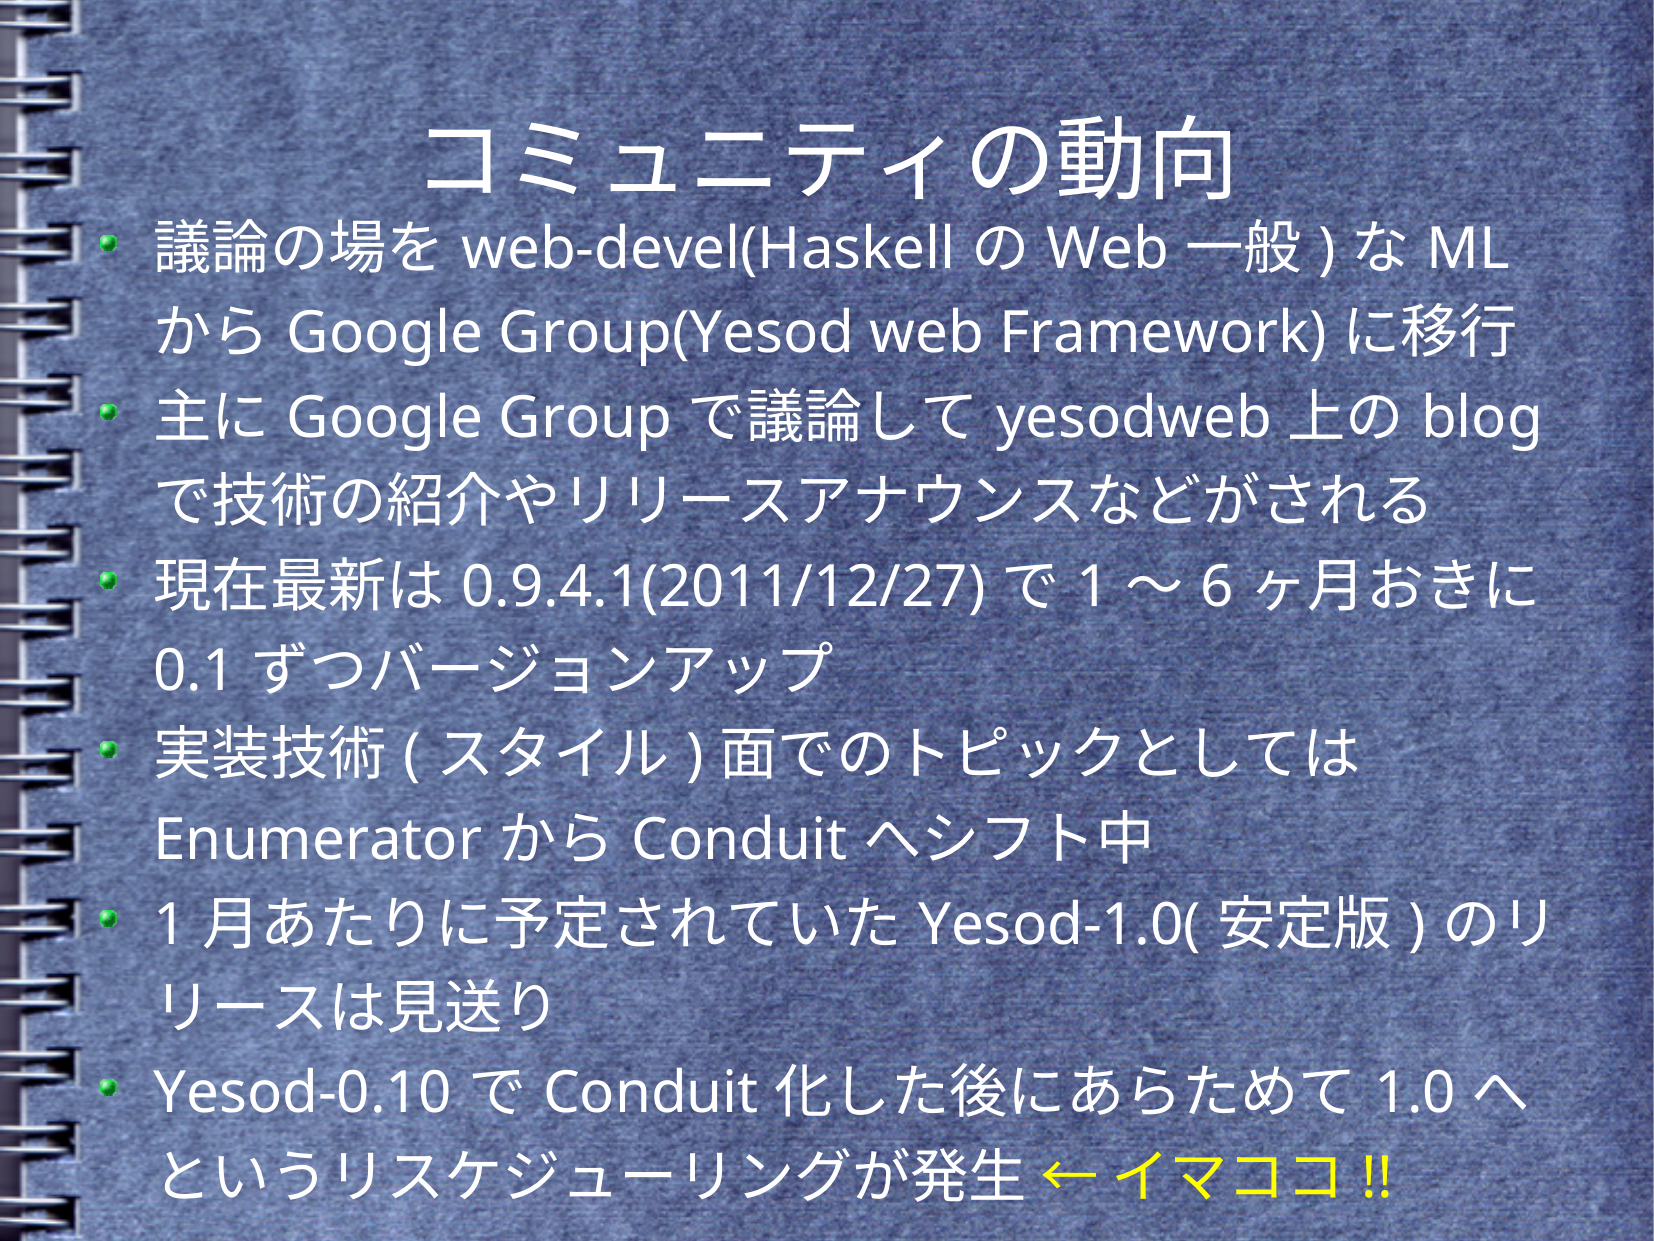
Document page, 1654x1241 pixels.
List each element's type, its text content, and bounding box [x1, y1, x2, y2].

picture [0, 0, 1654, 1241]
title コミュニティの動向 [82, 49, 1571, 200]
list 議論の場をweb-devel(HaskellのWeb一般)なMLからGoogle Group(Yesod web Framework)に移行 主にGoogle Groupで議論してyesodweb上のblogで技術の紹介やリリースアナウンスなどがされる 現在最新は0.9.4.1(2011/12/27)で1〜6ヶ月おきに0.1ずつバージョンアップ 実装技術(スタイル)面でのトピックとしてはEnumeratorからConduitへシフト中 1月あたりに予定されていたYesod-1.0(安定版)のリリースは見送り Yesod-0.10でConduit化した後にあらためて1.0へというリスケジューリングが発生 ← イマココ!! [82, 200, 1571, 1240]
